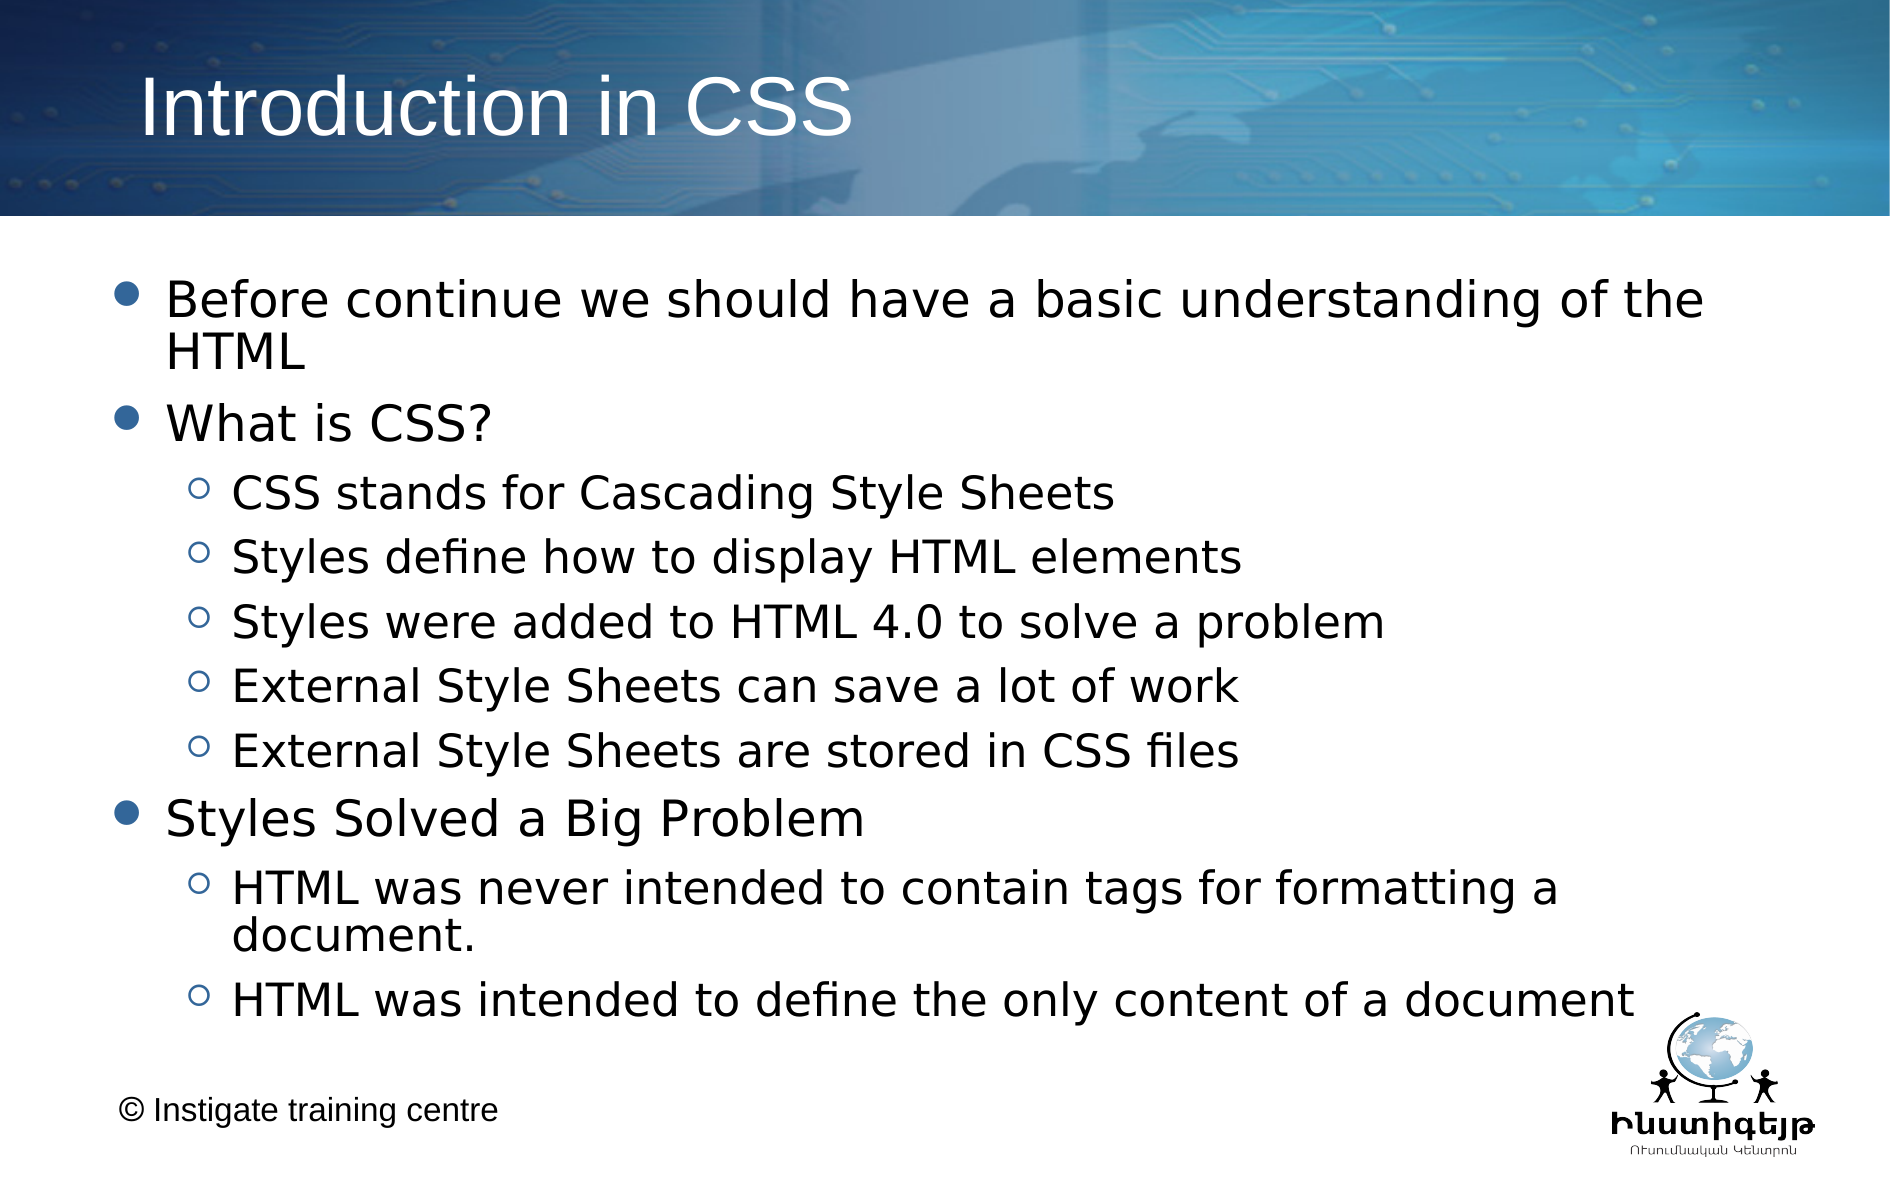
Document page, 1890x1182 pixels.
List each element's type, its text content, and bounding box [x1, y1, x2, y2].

picture [0, 0, 1890, 216]
list Before continue we should have a basic understanding of the HTML What is CSS? CSS stands for Cascading Style Sheets Styles define how to display HTML elements Styles were added to HTML 4.0 to solve a problem External Style Sheets can save a lot of work External Style Sheets are stored in CSS files Styles Solved a Big Problem HTML was never intended to contain tags for formatting a document. HTML was intended to define the only content of a document [110, 276, 1801, 301]
picture [1612, 1012, 1815, 1157]
